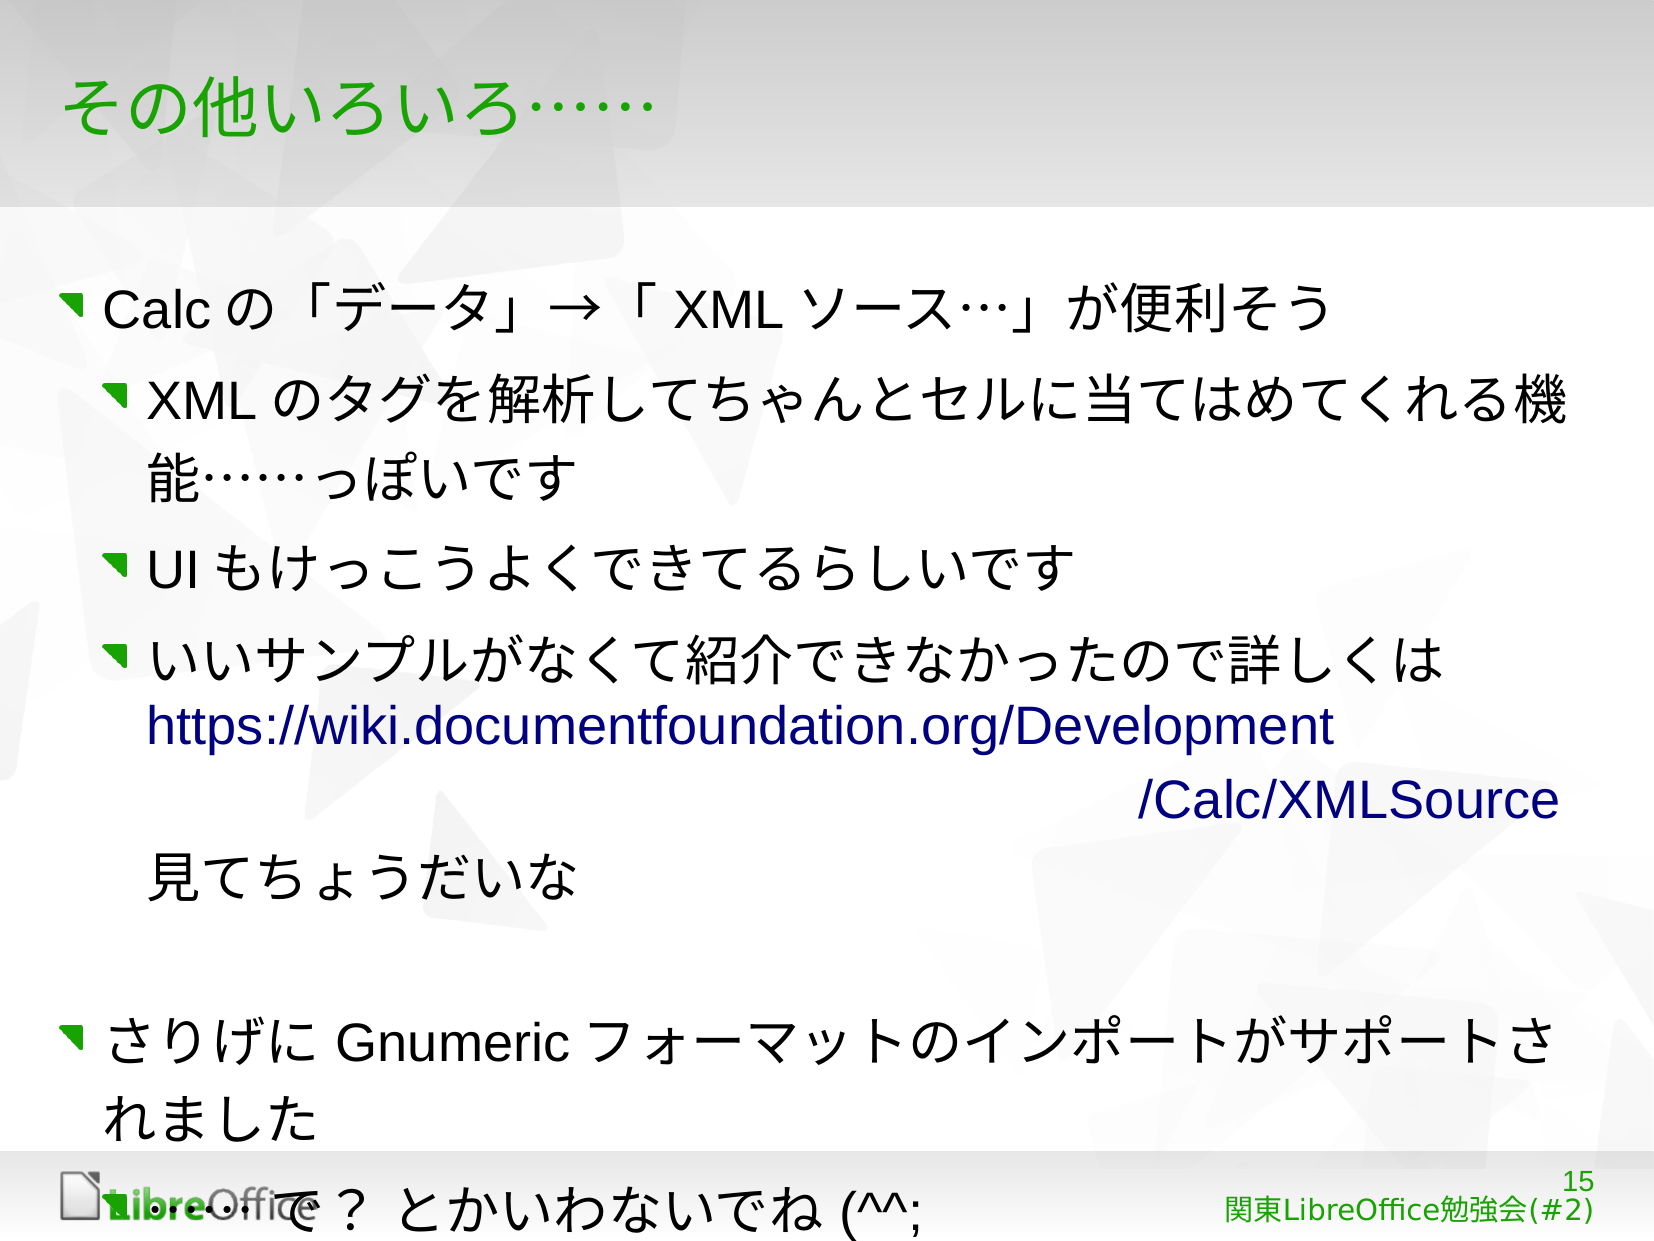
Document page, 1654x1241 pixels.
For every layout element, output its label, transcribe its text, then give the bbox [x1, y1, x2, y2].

title その他いろいろ…… [59, 29, 1595, 178]
picture [41, 1152, 337, 1240]
picture [915, 548, 1654, 1169]
picture [0, 0, 783, 931]
list Calcの「データ」→「XMLソース…」が便利そう XMLのタグを解析してちゃんとセルに当てはめてくれる機能……っぽいです UIもけっこうよくできてるらしいです いいサンプルがなくて紹介できなかったので詳しくは https://wiki.documentfoundation.org/Development /Calc/XMLSource 見てちょうだいな さりげにGnumericフォーマットのインポートがサポートされました ……で？ とかいわないでね(^^; セル内関数も増えてます。Excelに負けるな！ [59, 265, 1595, 1146]
